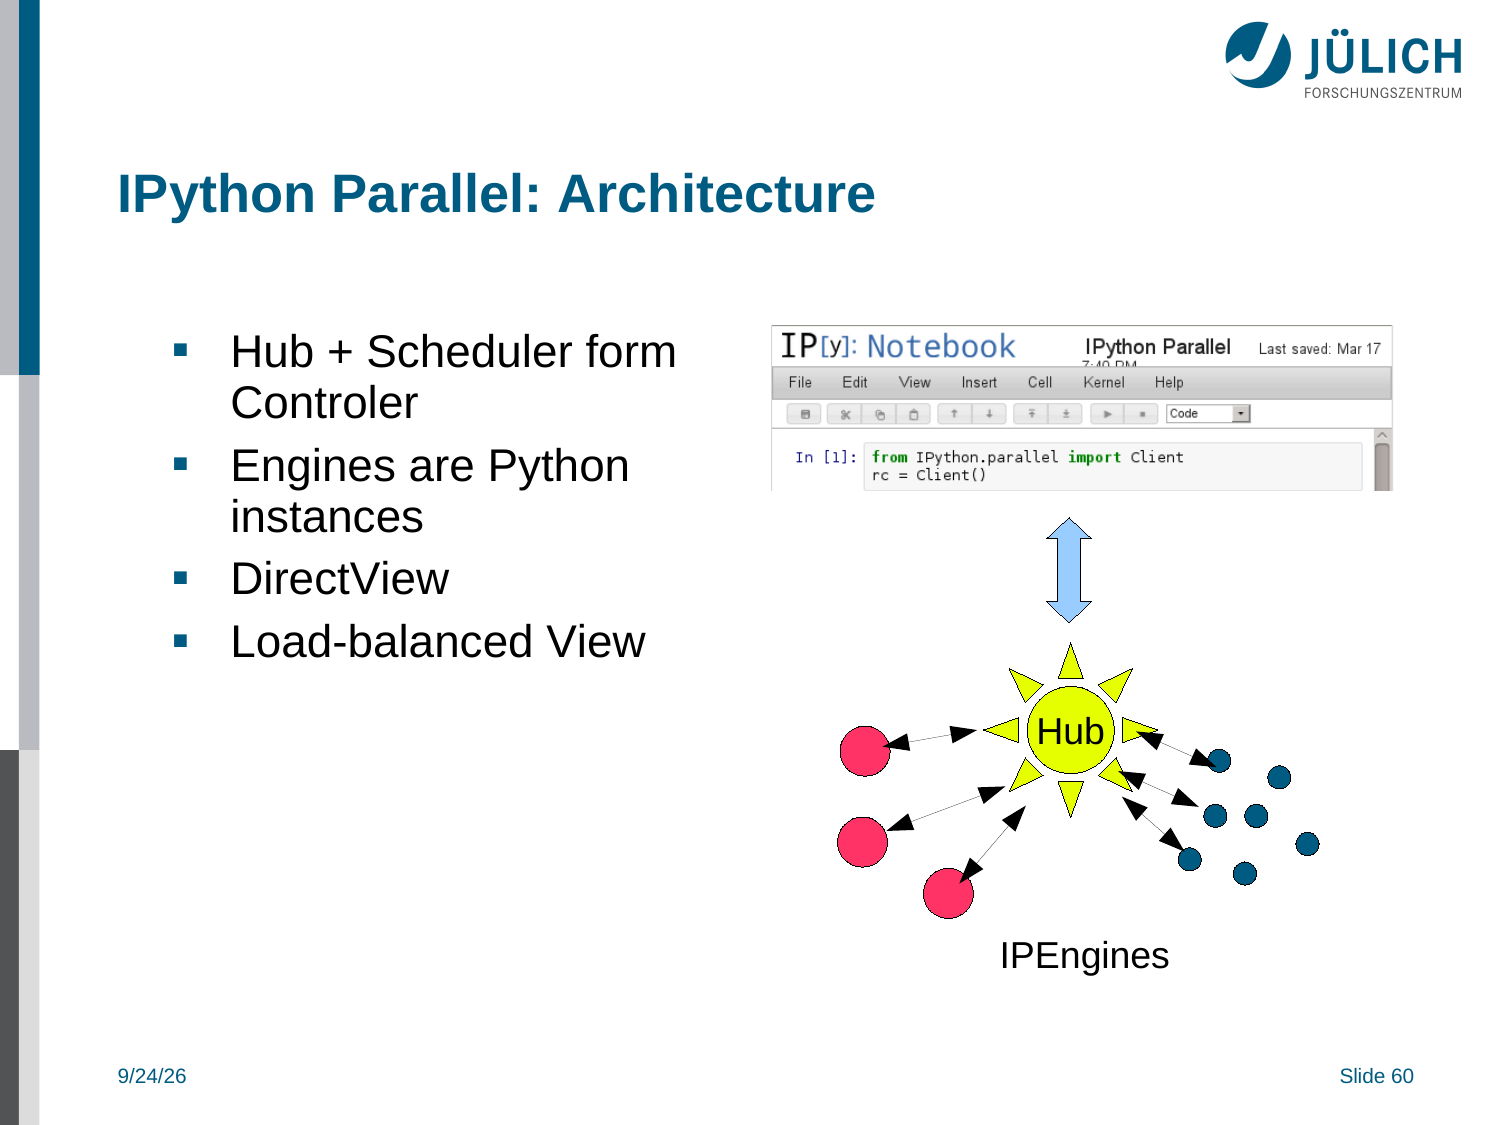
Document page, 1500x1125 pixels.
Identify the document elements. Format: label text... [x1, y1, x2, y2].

text_box [840, 726, 891, 777]
text_box [1244, 804, 1268, 828]
title IPython Parallel: Architecture [117, 99, 1393, 288]
text_box Hub [1058, 642, 1084, 679]
picture [1224, 20, 1461, 98]
text_box [1233, 861, 1257, 886]
text_box [1267, 765, 1291, 789]
text_box Hub [1027, 686, 1115, 774]
picture [771, 325, 1394, 491]
text_box Hub [1122, 717, 1158, 743]
text_box Hub [1009, 668, 1044, 703]
text_box Hub [1098, 757, 1133, 792]
text_box [1178, 847, 1202, 871]
text_box IPEngines [984, 923, 1186, 984]
text_box [837, 817, 888, 868]
text_box [1295, 832, 1320, 856]
text_box [1207, 749, 1231, 773]
text_box Hub [1009, 757, 1044, 792]
list Hub + Scheduler form Controler Engines are Python instances DirectView Load-balanced View [117, 325, 741, 975]
text_box [1203, 804, 1227, 828]
text_box Hub [1058, 781, 1084, 818]
text_box Hub [983, 717, 1019, 743]
text_box Hub [1098, 668, 1133, 703]
text_box [1046, 517, 1092, 623]
text_box [923, 868, 974, 919]
